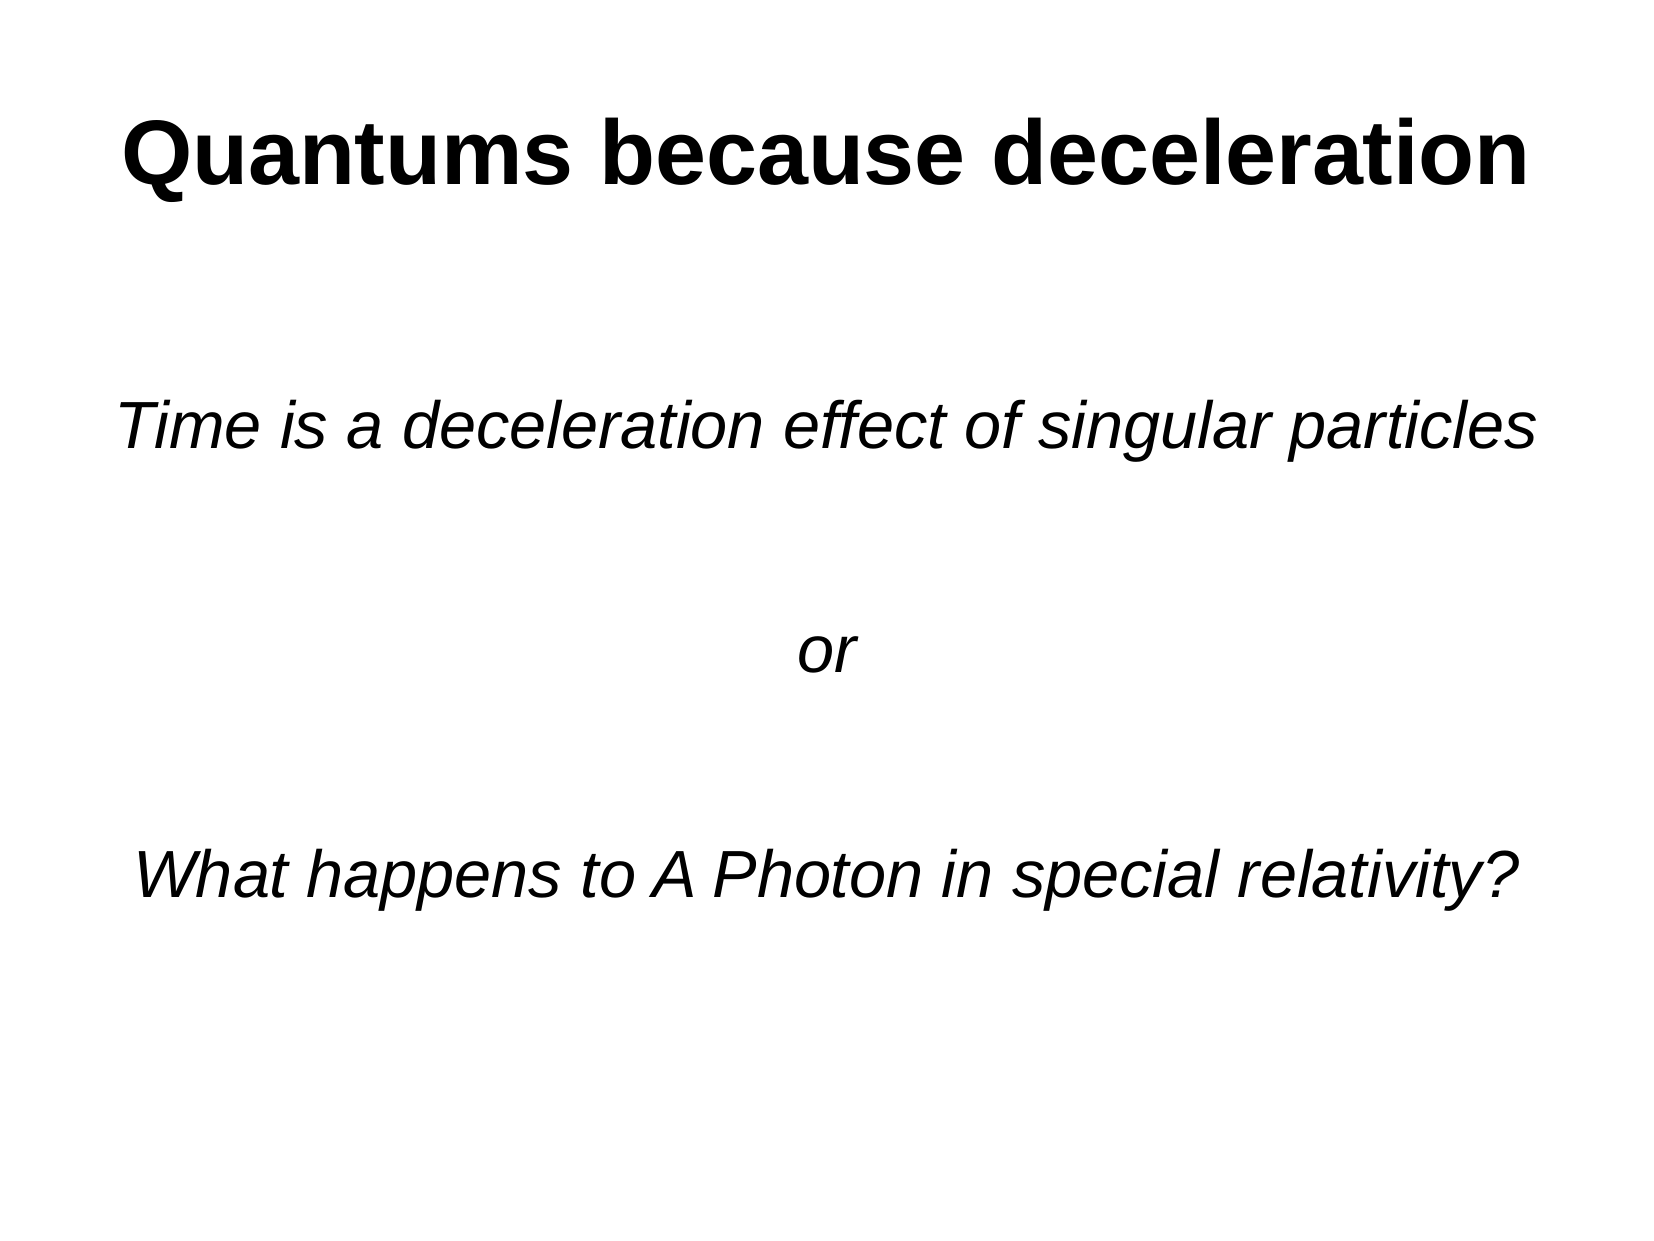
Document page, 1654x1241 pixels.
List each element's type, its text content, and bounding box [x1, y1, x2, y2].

title Quantums because deceleration [82, 49, 1571, 238]
subtitle Time is a deceleration effect of singular particles or What happens to A Photon in special relativity? [82, 238, 1571, 1062]
